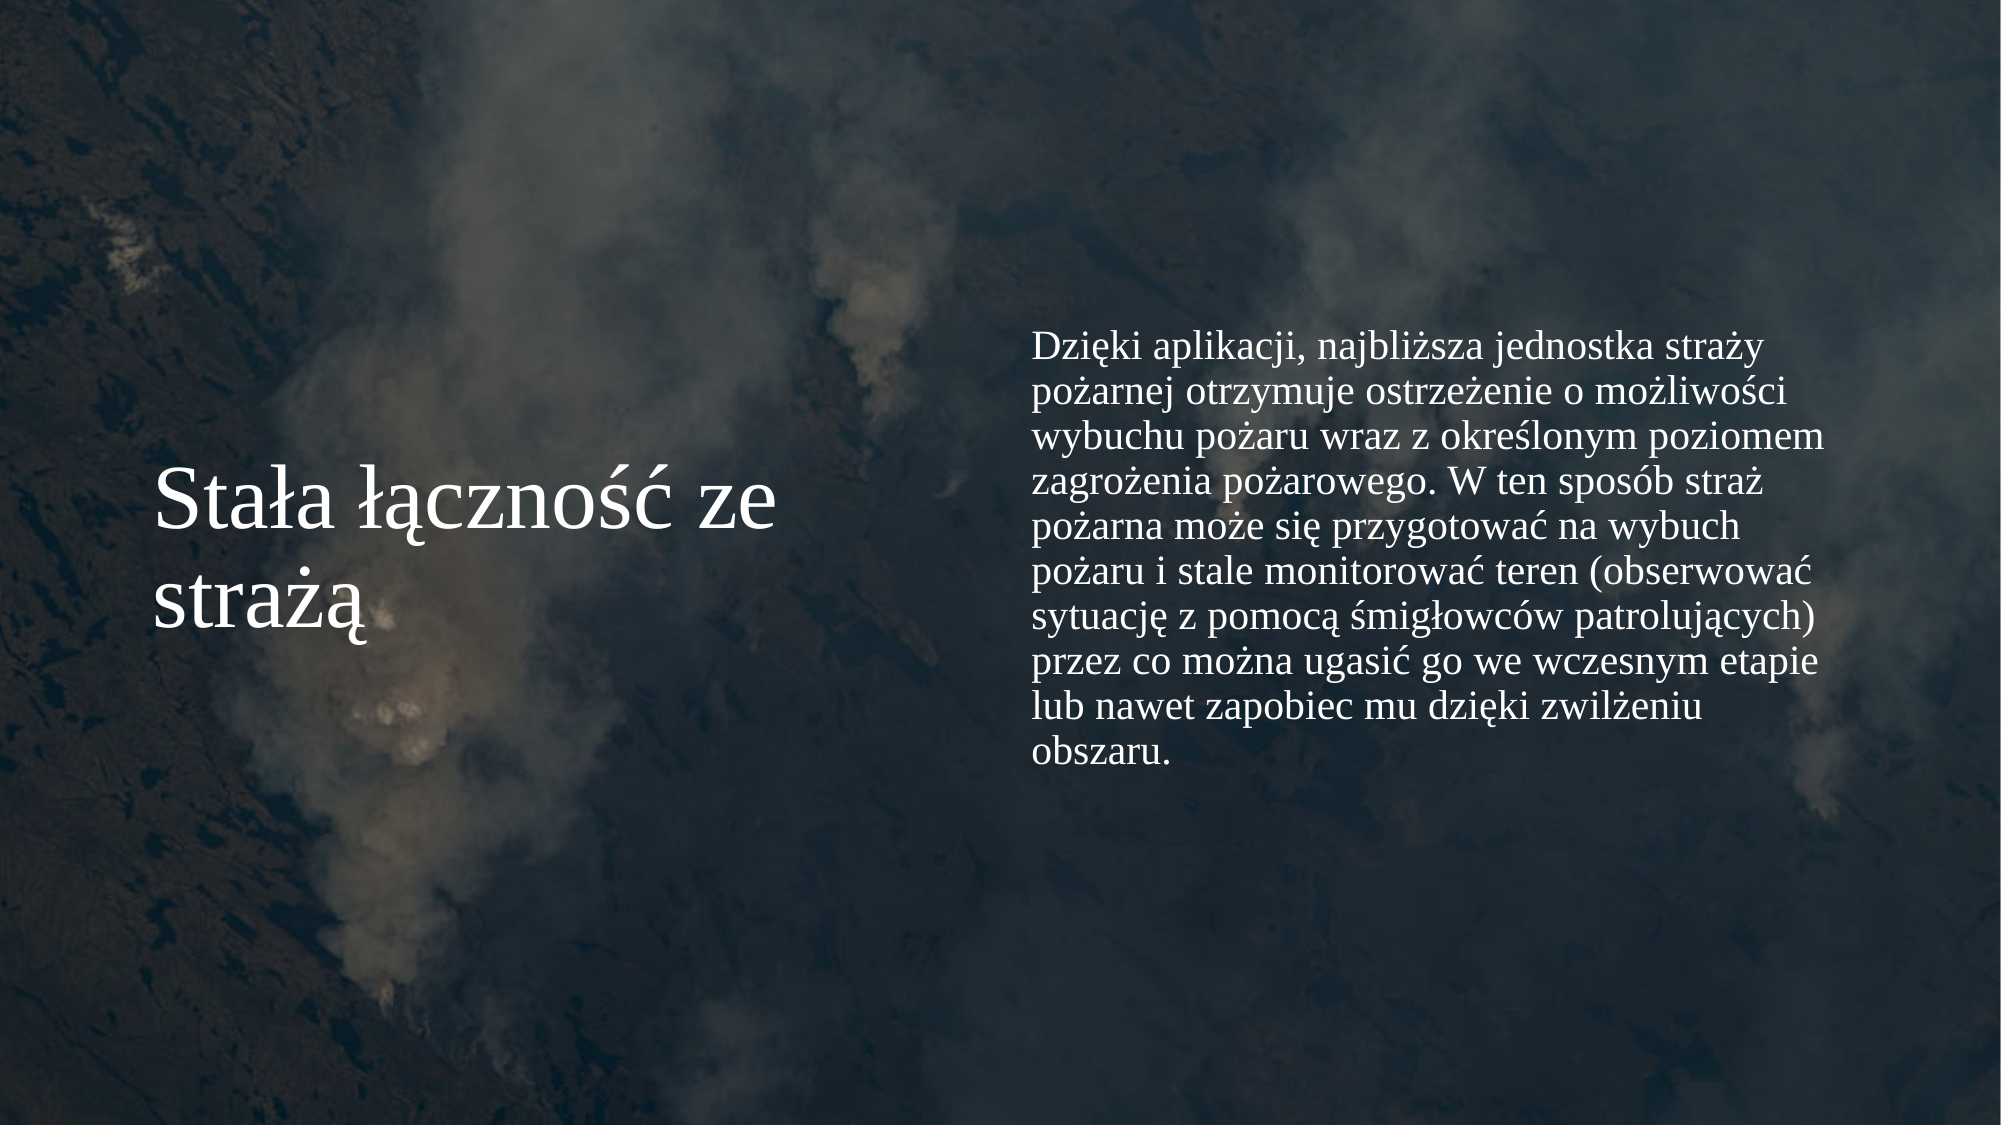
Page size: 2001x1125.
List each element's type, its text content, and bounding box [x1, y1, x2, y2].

list Dzięki aplikacji, najbliższa jednostka straży pożarnej otrzymuje ostrzeżenie o możliwości wybuchu pożaru wraz z określonym poziomem zagrożenia pożarowego. W ten sposób straż pożarna może się przygotować na wybuch pożaru i stale monitorować teren (obserwować sytuację z pomocą śmigłowców patrolujących) przez co można ugasić go we wczesnym etapie lub nawet zapobiec mu dzięki zwilżeniu obszaru. [1016, 91, 1863, 1006]
picture [0, 0, 2000, 1125]
title Stała łączność ze strażą [137, 91, 984, 1006]
